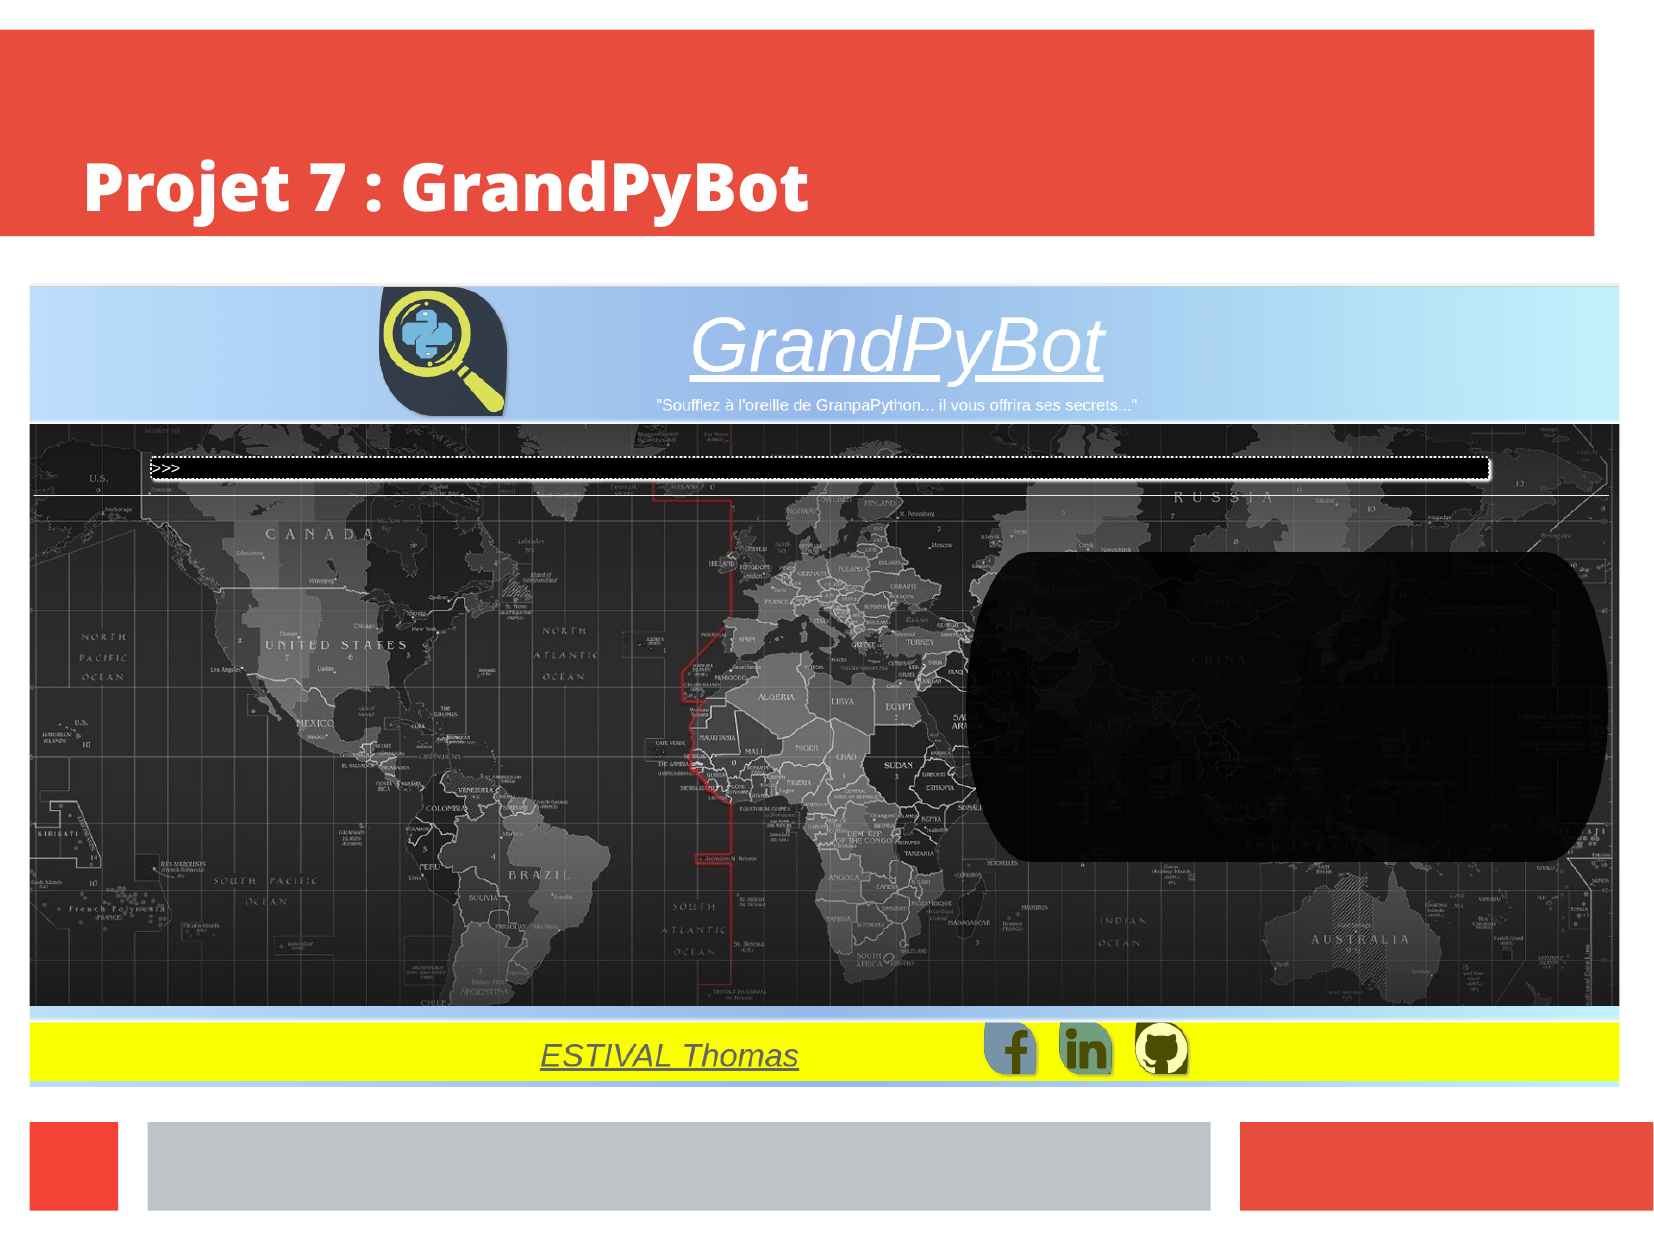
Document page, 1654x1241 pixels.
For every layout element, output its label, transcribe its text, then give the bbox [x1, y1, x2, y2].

picture [29, 283, 1620, 1087]
title Projet 7 : GrandPyBot [82, 152, 1571, 231]
